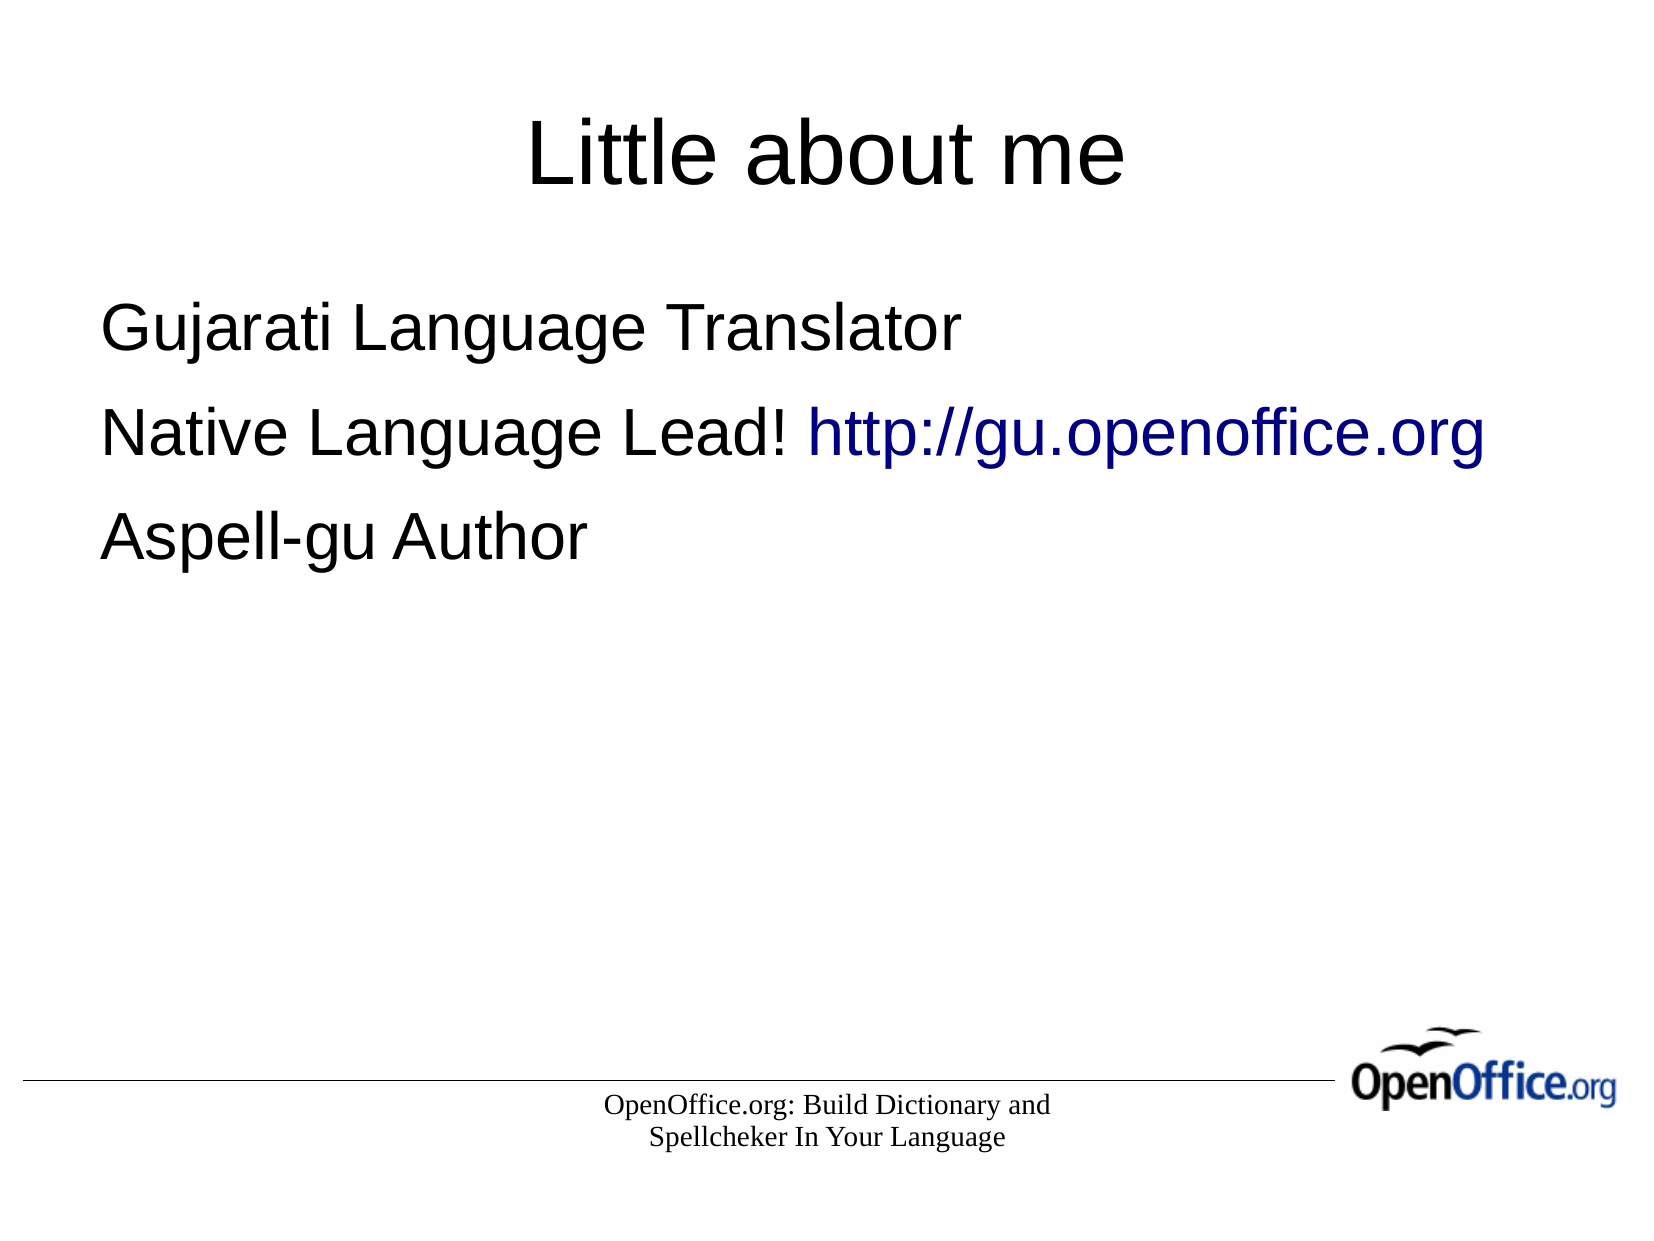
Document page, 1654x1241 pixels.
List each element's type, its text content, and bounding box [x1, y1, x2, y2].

list Gujarati Language Translator Native Language Lead! http://gu.openoffice.org Aspell-gu Author [82, 290, 1571, 1094]
picture [1335, 1020, 1648, 1111]
title Little about me [82, 56, 1571, 250]
